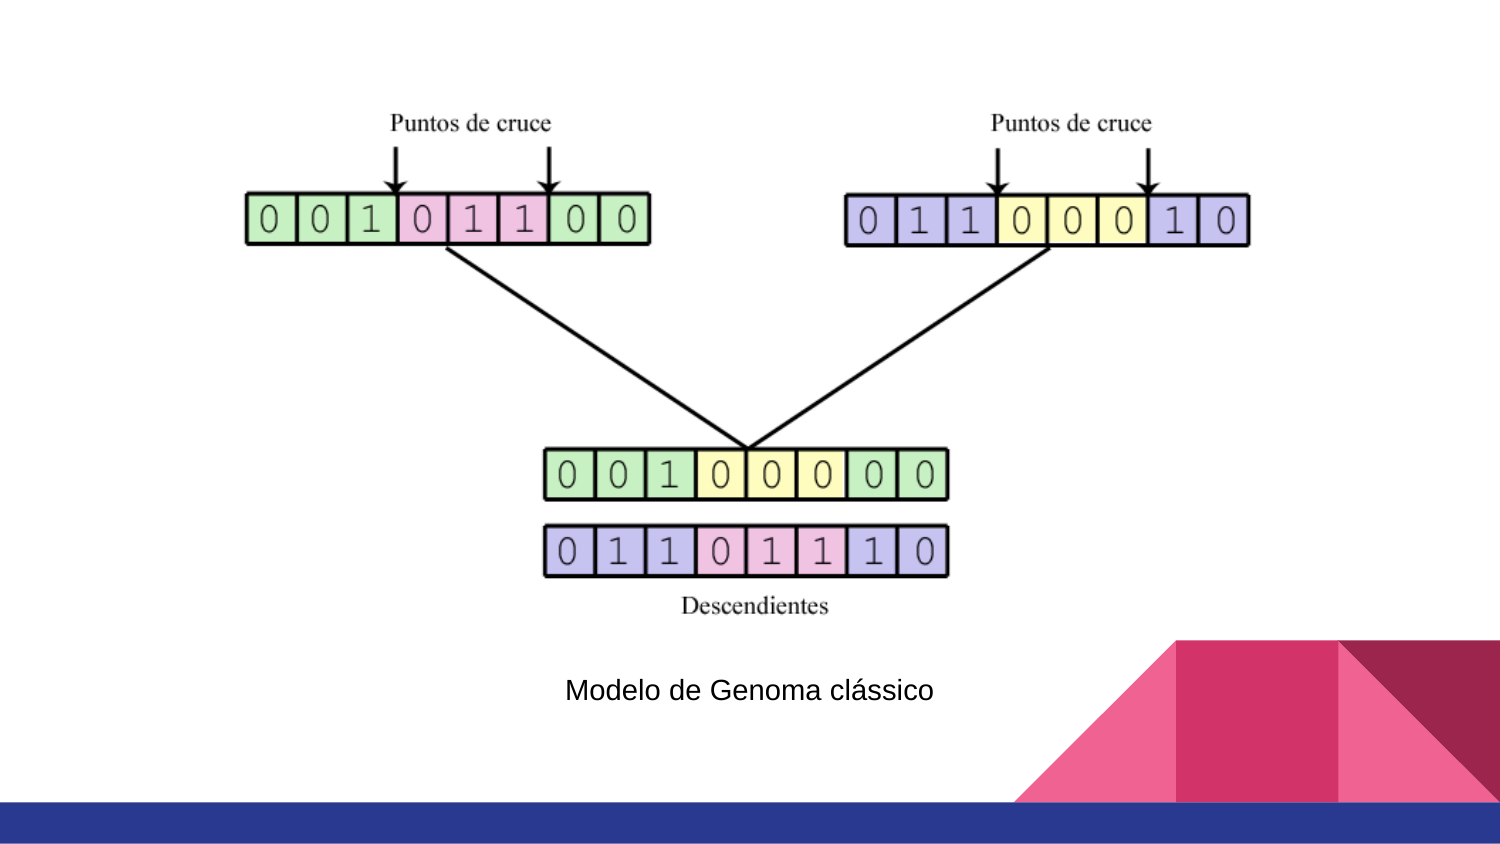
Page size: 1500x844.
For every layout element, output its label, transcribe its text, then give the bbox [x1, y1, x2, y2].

picture [231, 73, 1269, 631]
text_box Modelo de Genoma clássico [381, 656, 1119, 791]
